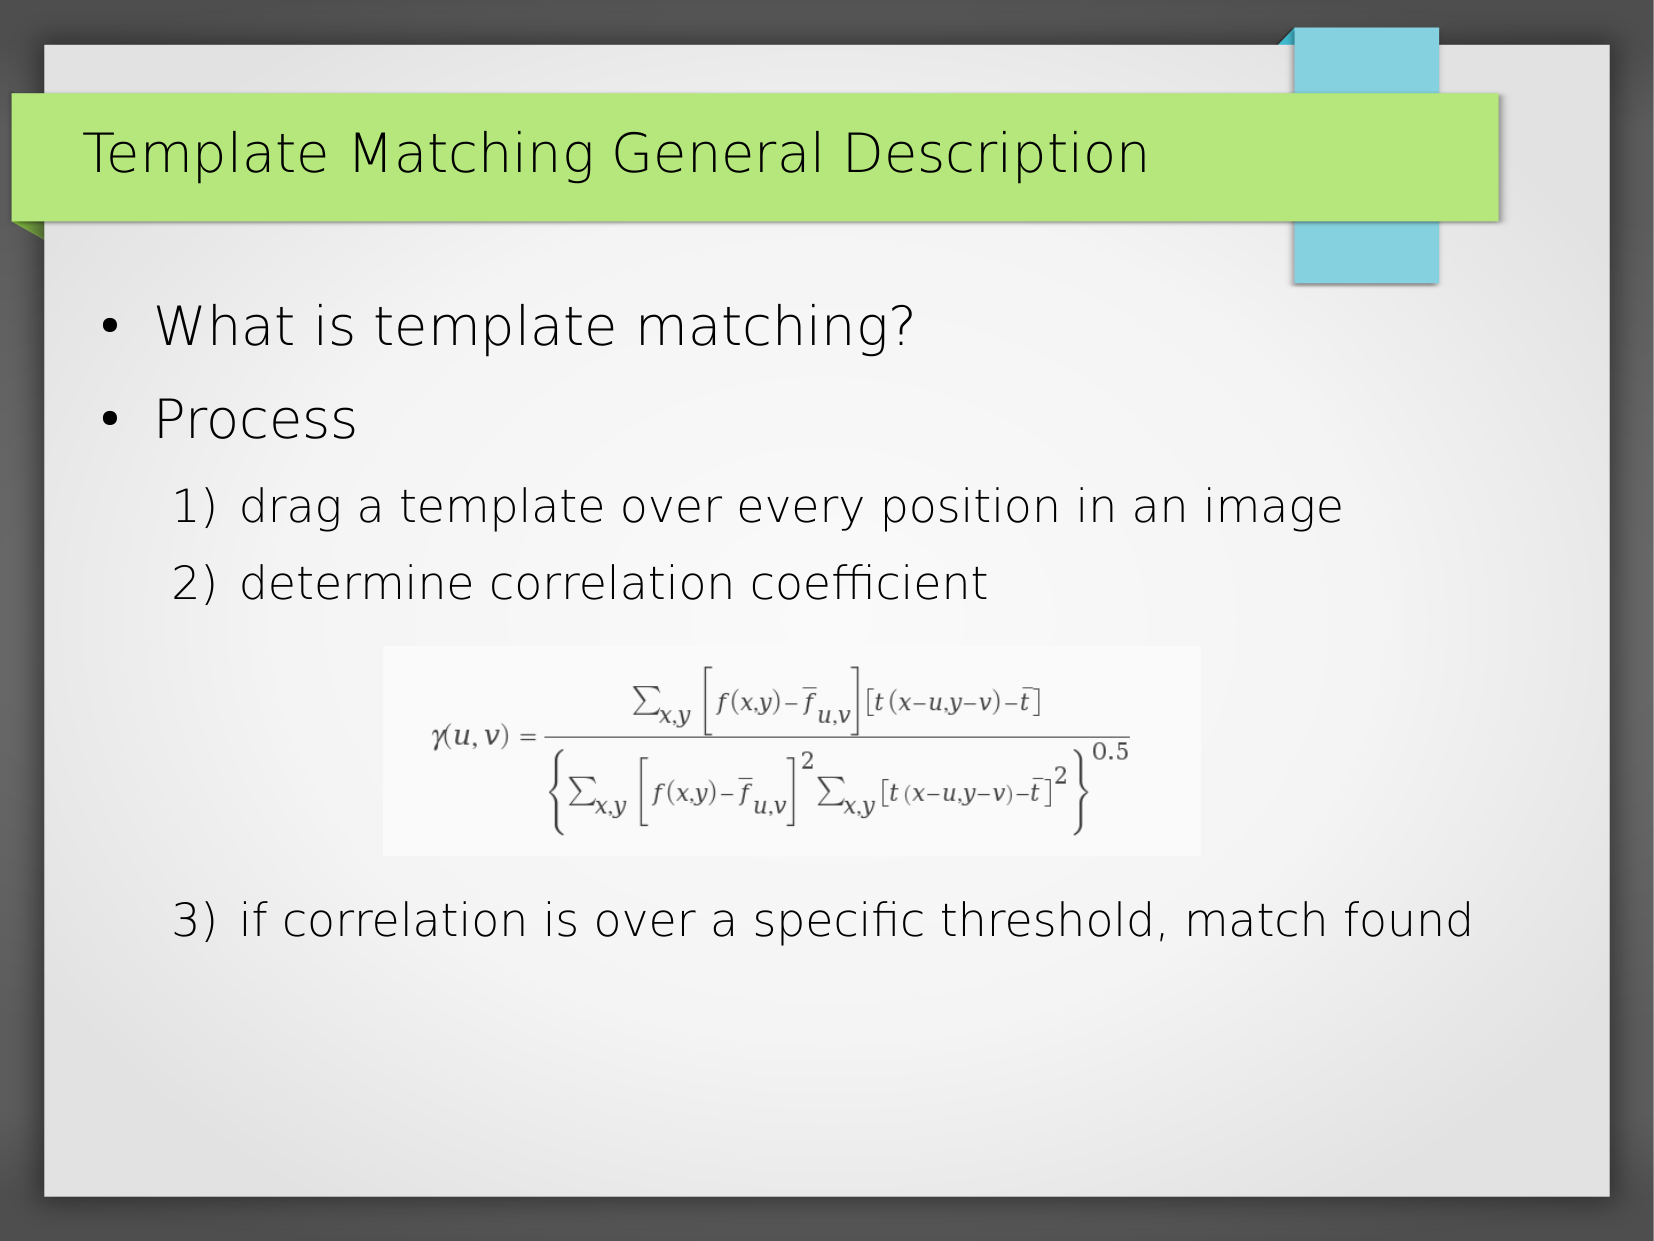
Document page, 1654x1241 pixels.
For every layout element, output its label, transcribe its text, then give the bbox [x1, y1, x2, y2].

title Template Matching General Description [82, 94, 1264, 213]
picture [0, 0, 1654, 1241]
list What is template matching? Process drag a template over every position in an image determine correlation coefficient if correlation is over a specific threshold, match found [82, 295, 1571, 1015]
